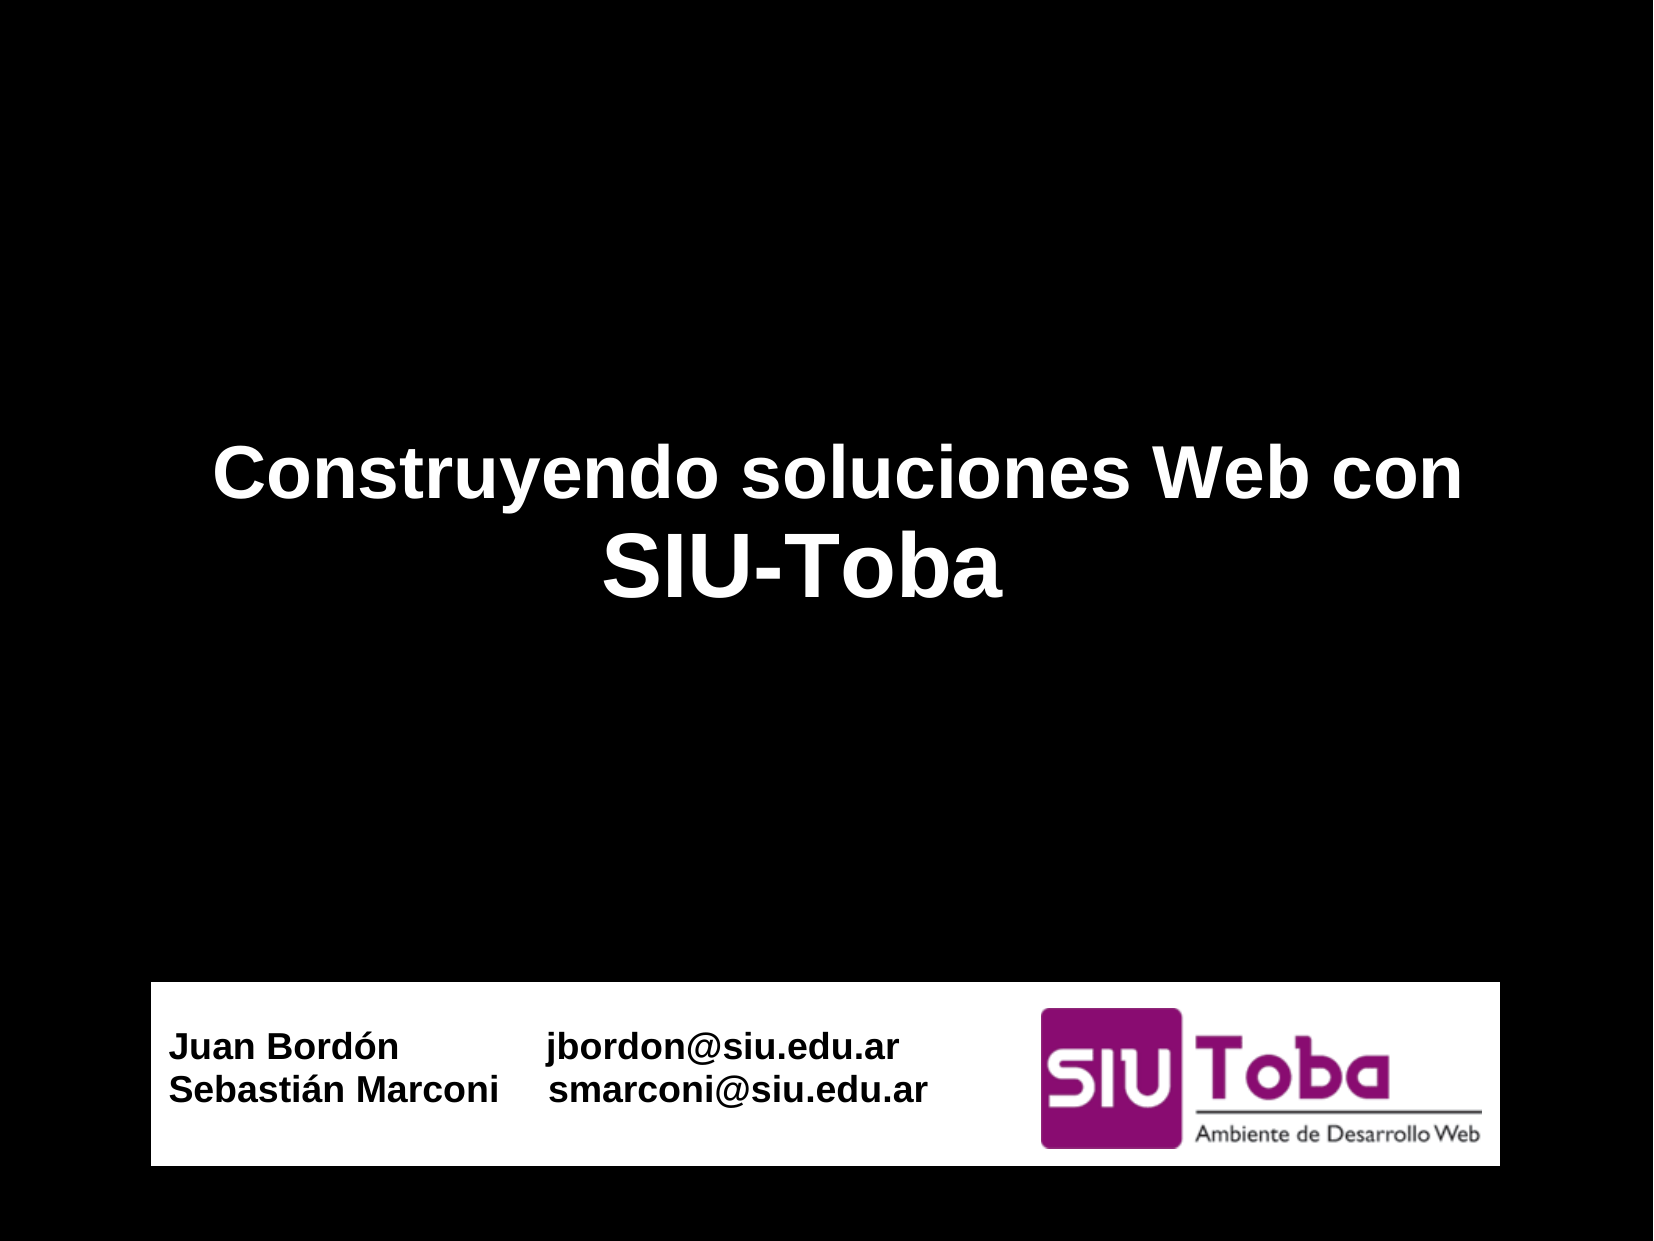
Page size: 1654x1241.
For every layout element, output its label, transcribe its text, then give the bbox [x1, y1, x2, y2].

text_box Construyendo soluciones Web con SIU-Toba [108, 423, 1496, 681]
text_box [150, 981, 1501, 1167]
picture [1041, 1008, 1482, 1149]
text_box Juan Bordón jbordon@siu.edu.ar Sebastián Marconi smarconi@siu.edu.ar [153, 1018, 944, 1164]
